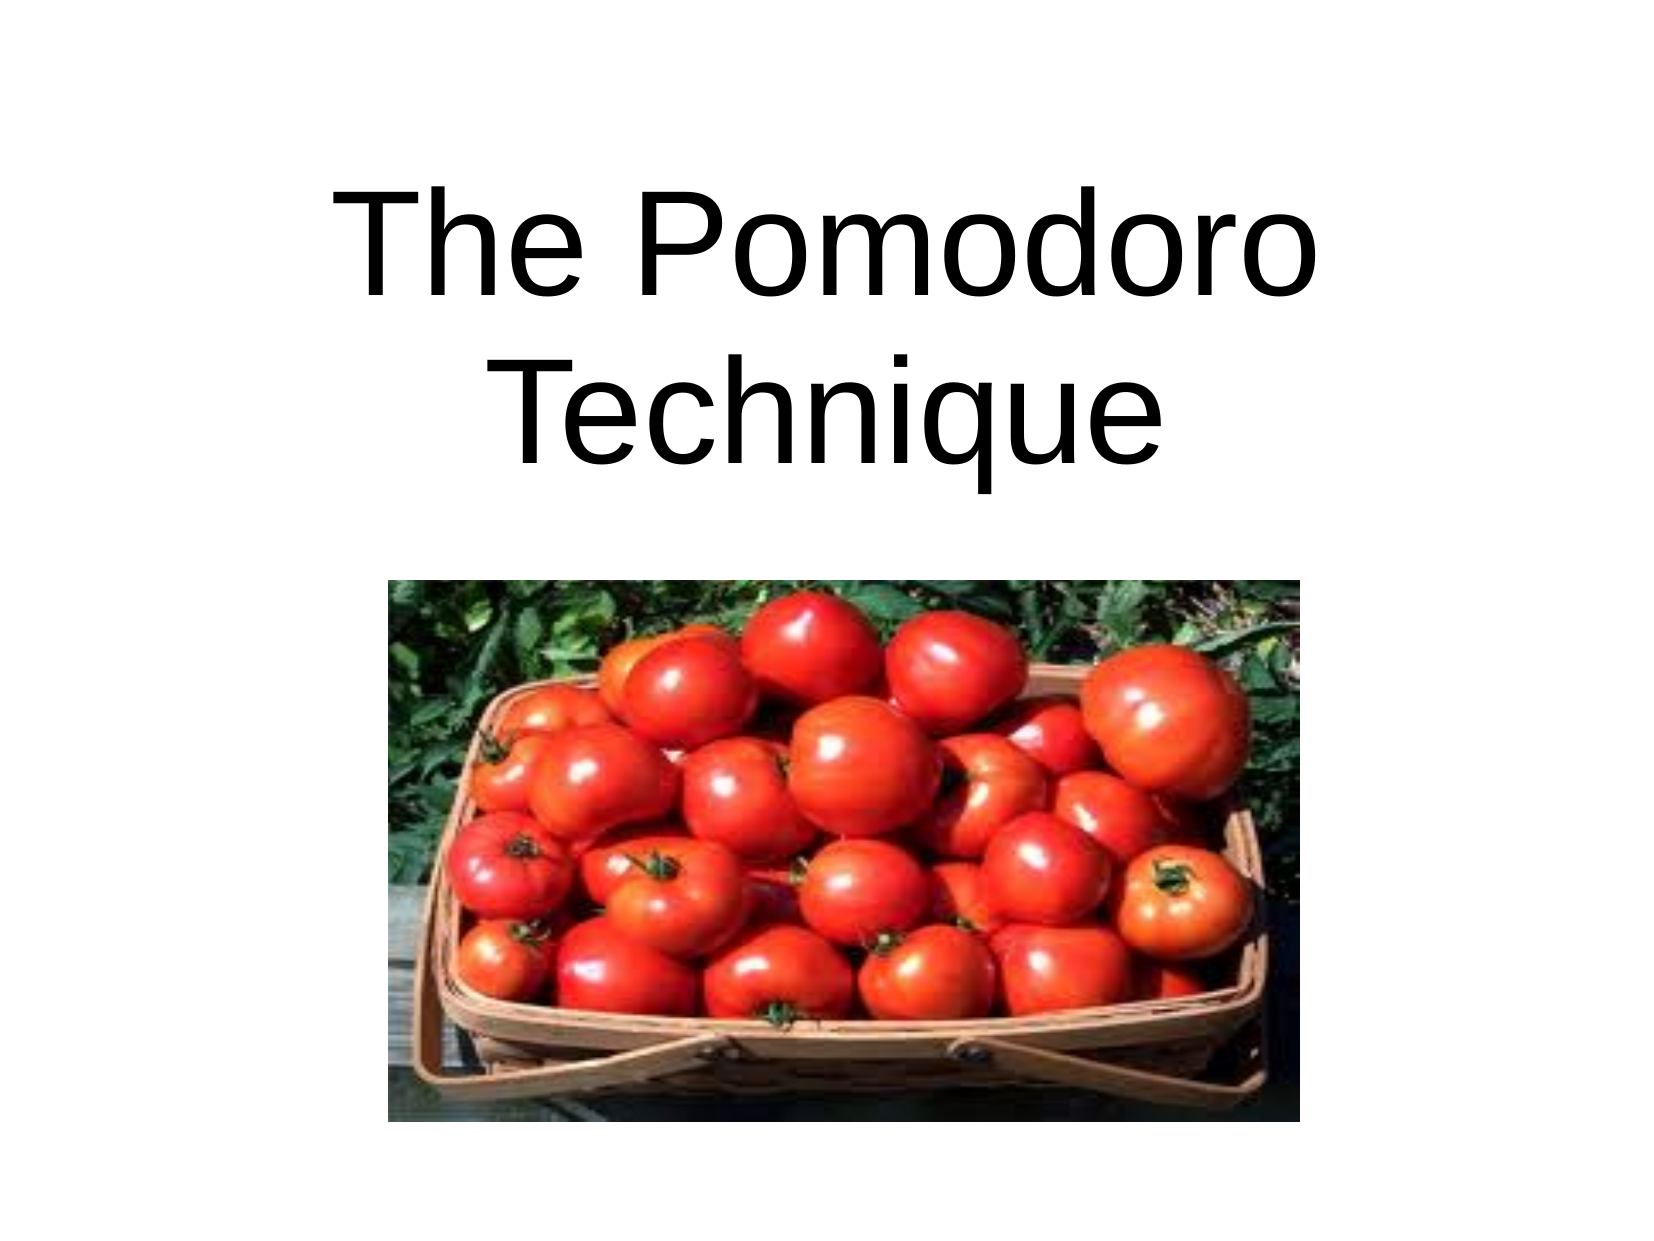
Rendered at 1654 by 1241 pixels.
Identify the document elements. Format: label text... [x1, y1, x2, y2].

subtitle The Pomodoro Technique [82, 56, 1571, 1102]
picture [388, 580, 1300, 1123]
